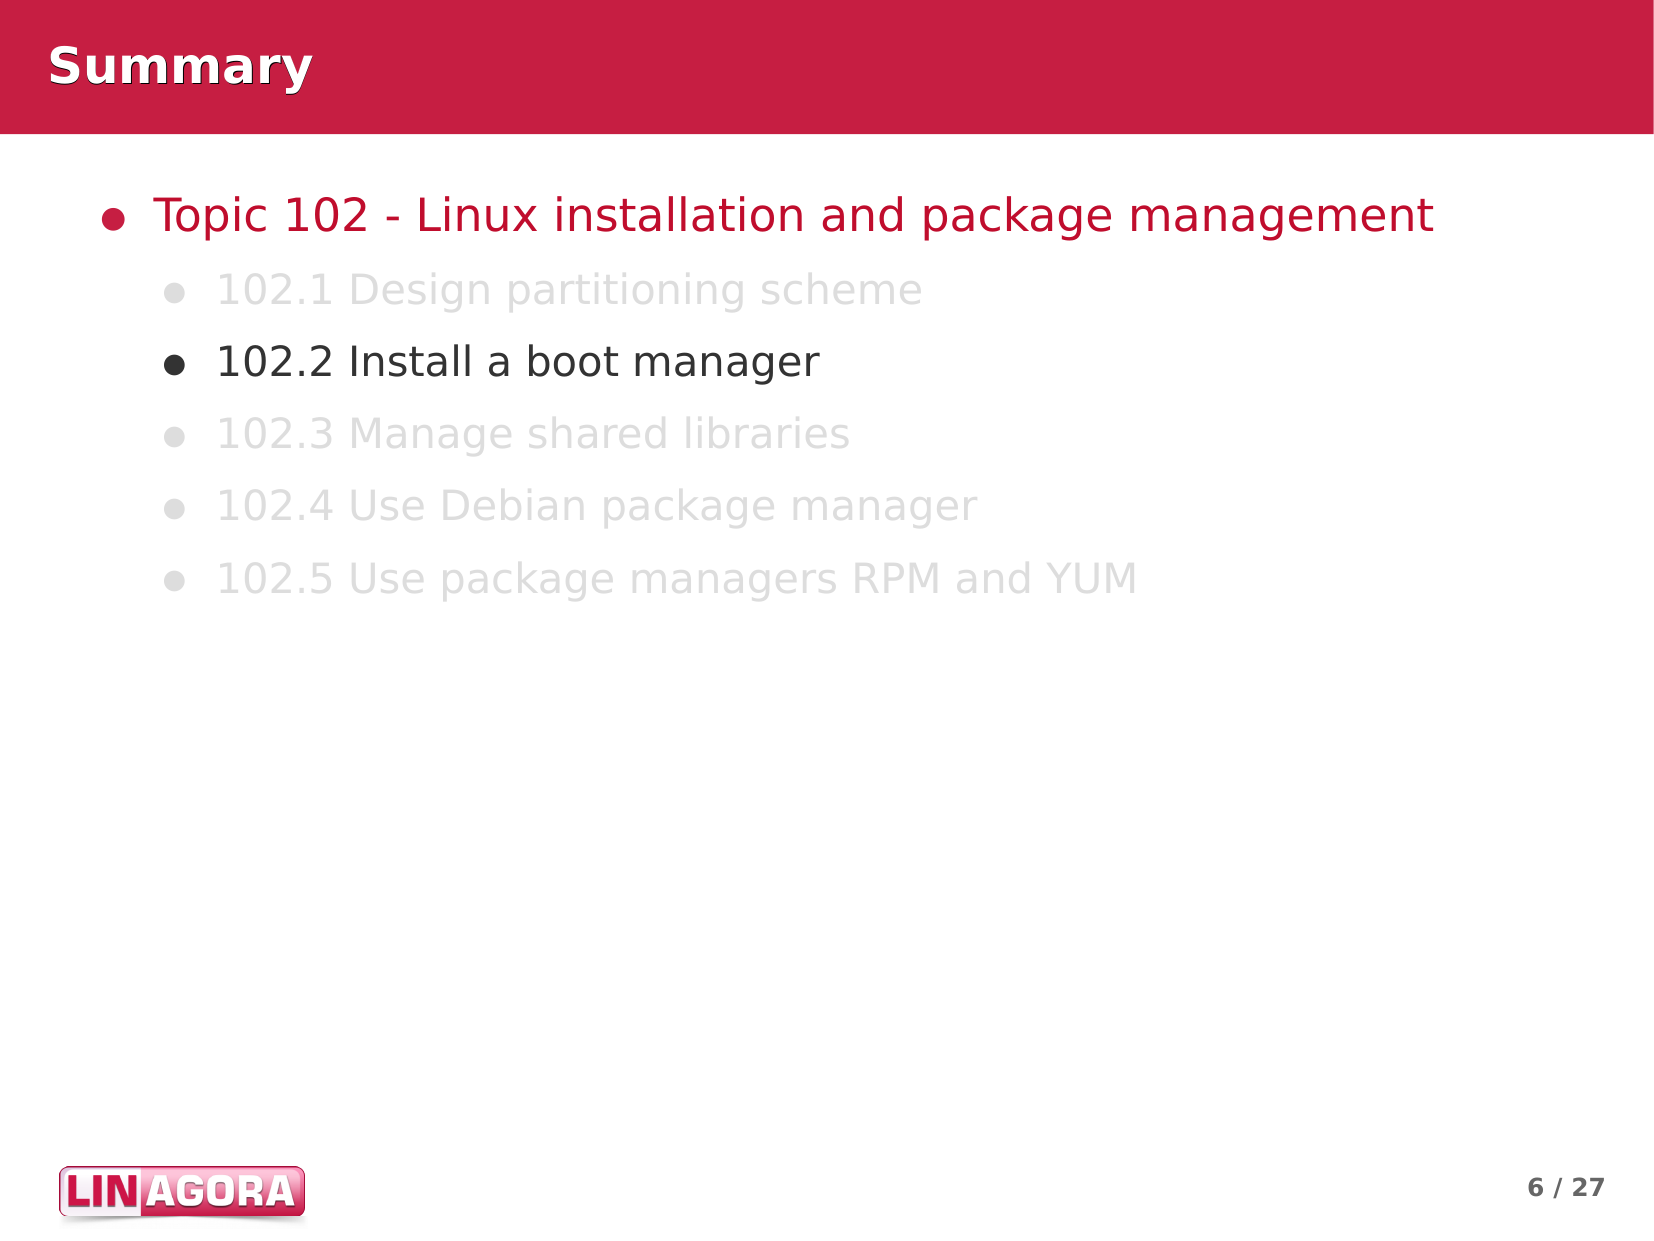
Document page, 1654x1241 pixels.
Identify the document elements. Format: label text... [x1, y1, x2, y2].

list Topic 102 - Linux installation and package management 102.1 Design partitioning scheme 102.2 Install a boot manager 102.3 Manage shared libraries 102.4 Use Debian package manager 102.5 Use package managers RPM and YUM [82, 188, 1571, 1134]
title Summary [47, 7, 1624, 126]
picture [59, 1166, 308, 1229]
